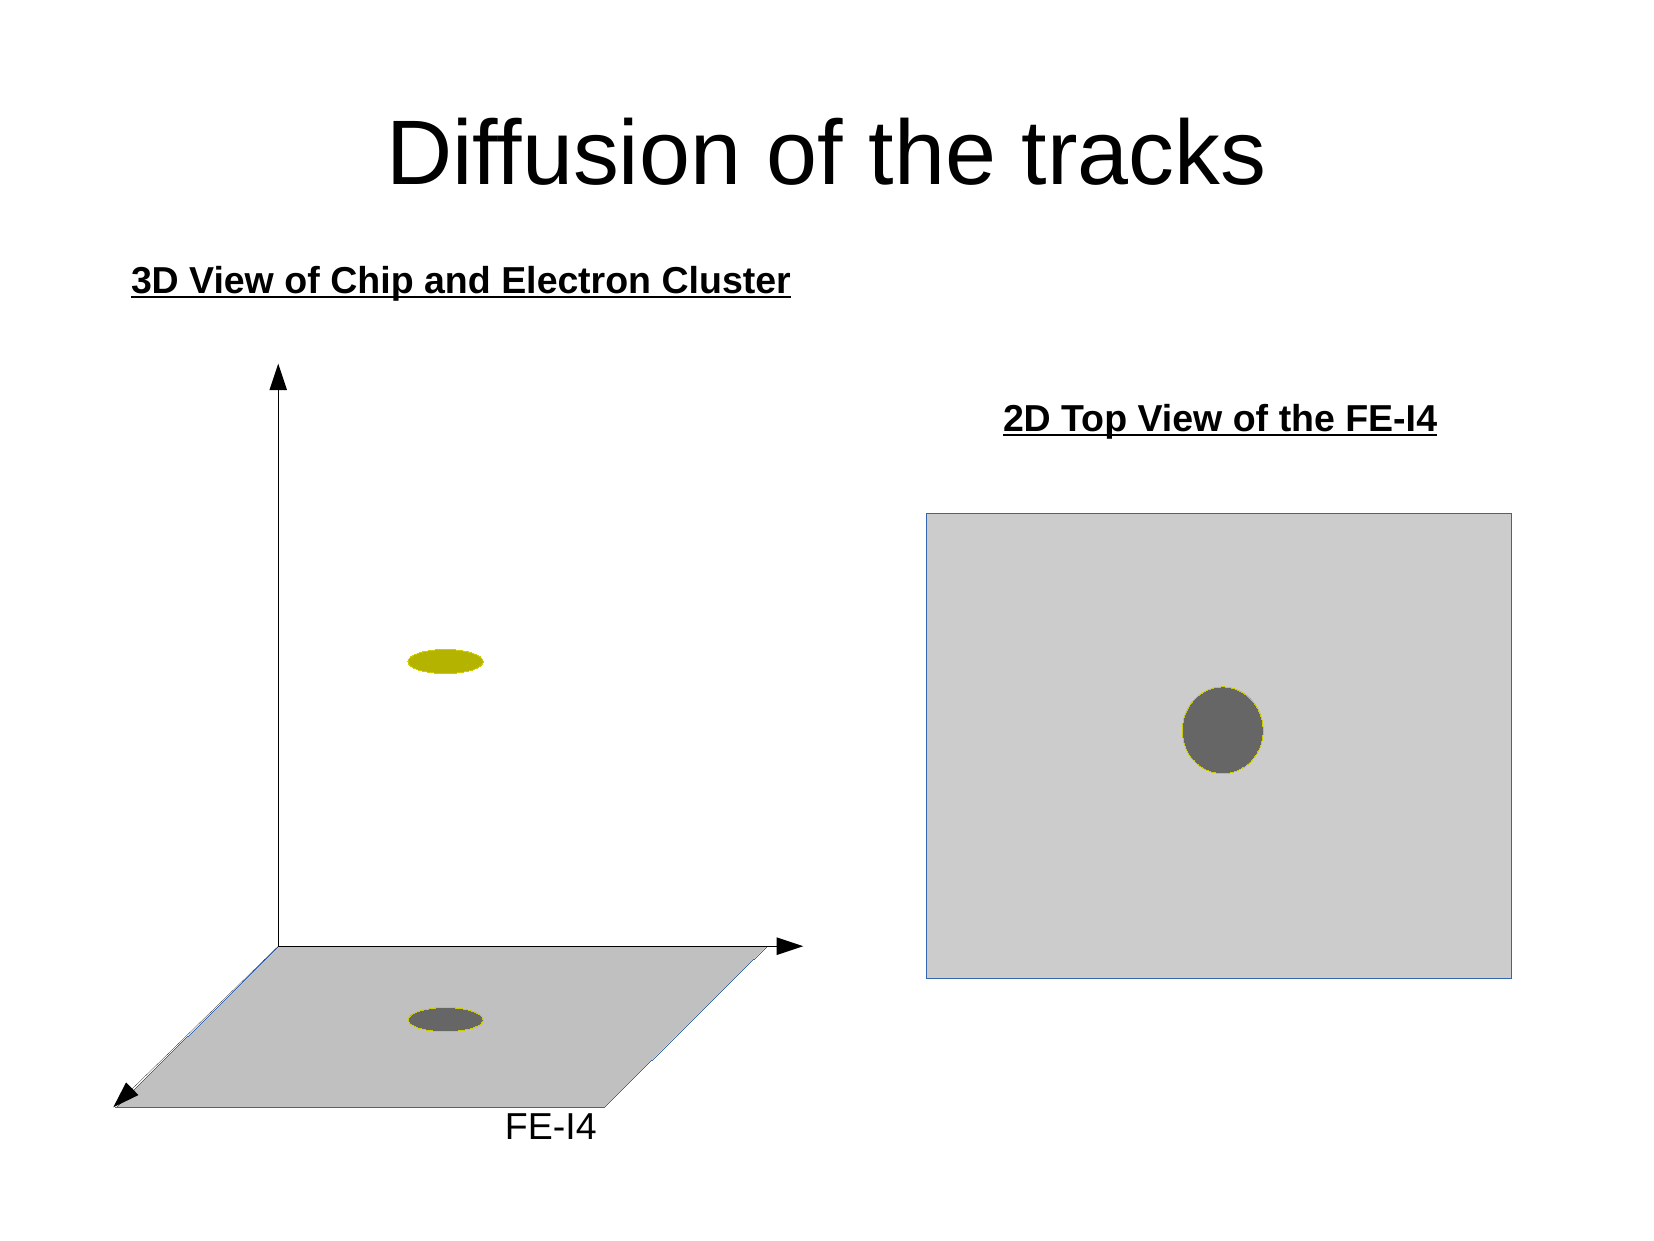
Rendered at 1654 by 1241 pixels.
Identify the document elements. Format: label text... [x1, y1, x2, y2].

text_box FE-I4 [490, 1098, 630, 1156]
text_box [407, 649, 484, 674]
text_box 3D View of Chip and Electron Cluster [116, 252, 807, 310]
text_box 2D Top View of the FE-I4 [988, 390, 1465, 448]
title Diffusion of the tracks [82, 49, 1571, 257]
text_box [115, 947, 767, 1108]
text_box [926, 513, 1512, 979]
